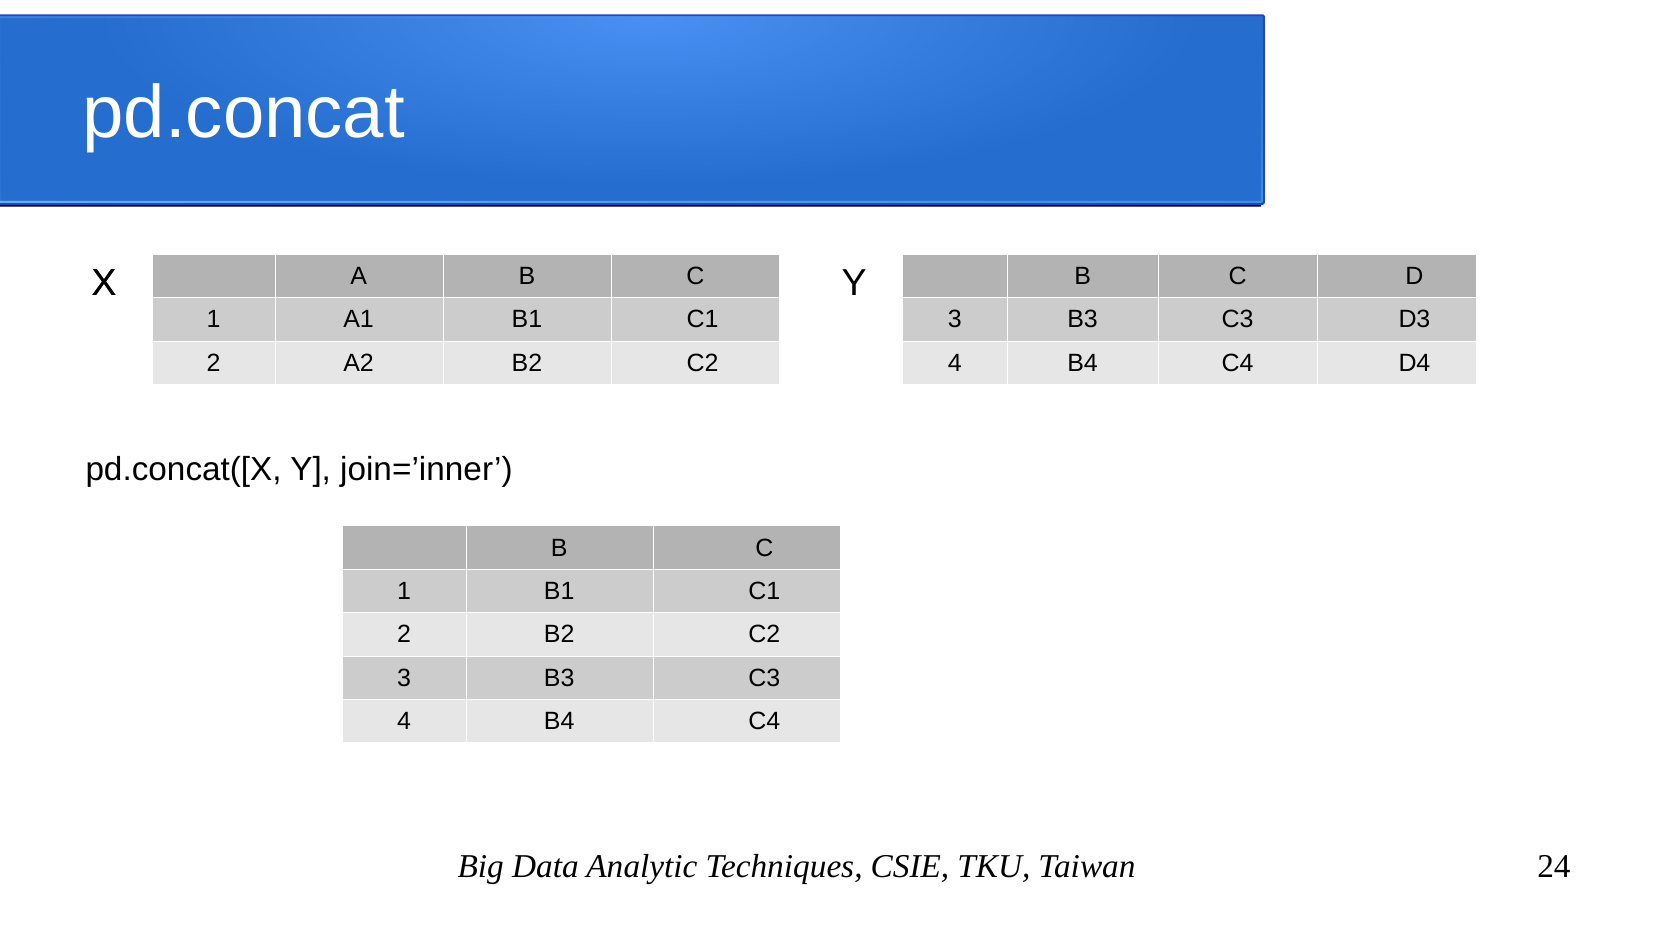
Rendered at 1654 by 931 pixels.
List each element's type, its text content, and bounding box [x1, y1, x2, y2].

table_cell C3 [1159, 298, 1317, 341]
table_header D [1318, 255, 1476, 297]
table_cell C4 [654, 700, 840, 742]
table_header C [612, 255, 779, 297]
table_cell 3 [343, 657, 466, 699]
table_cell D4 [1318, 342, 1476, 384]
table_cell B4 [1008, 342, 1158, 384]
table_cell B2 [467, 613, 653, 656]
table_cell B1 [444, 298, 611, 341]
table_cell 2 [153, 342, 275, 384]
text_box pd.concat([X, Y], join=’inner’) [70, 442, 693, 508]
table_cell 4 [903, 342, 1007, 384]
table_cell A2 [276, 342, 443, 384]
table_cell C4 [1159, 342, 1317, 384]
table_cell C3 [654, 657, 840, 699]
table_cell B3 [467, 657, 653, 699]
table_cell 2 [343, 613, 466, 656]
table_cell 1 [343, 570, 466, 612]
table_header B [444, 255, 611, 297]
table_header B [1008, 255, 1158, 297]
table_header A [276, 255, 443, 297]
table_cell C2 [654, 613, 840, 656]
text_box Y [826, 253, 909, 311]
table_cell C1 [654, 570, 840, 612]
table_cell A1 [276, 298, 443, 341]
table_cell D3 [1318, 298, 1476, 341]
text_box X [76, 253, 159, 311]
table_cell B1 [467, 570, 653, 612]
table_header [159, 255, 275, 297]
table_header B [467, 526, 653, 569]
table_cell B2 [444, 342, 611, 384]
table_header [909, 255, 1007, 297]
table_header C [1159, 255, 1317, 297]
table_cell 4 [343, 700, 466, 742]
table_cell 3 [903, 298, 1007, 341]
title pd.concat [82, 35, 1235, 189]
table_cell B4 [467, 700, 653, 742]
table_cell C1 [612, 298, 779, 341]
table_cell B3 [1008, 298, 1158, 341]
table_cell 1 [153, 298, 275, 341]
table_cell C2 [612, 342, 779, 384]
table_header C [654, 526, 840, 569]
table_header [343, 526, 466, 569]
